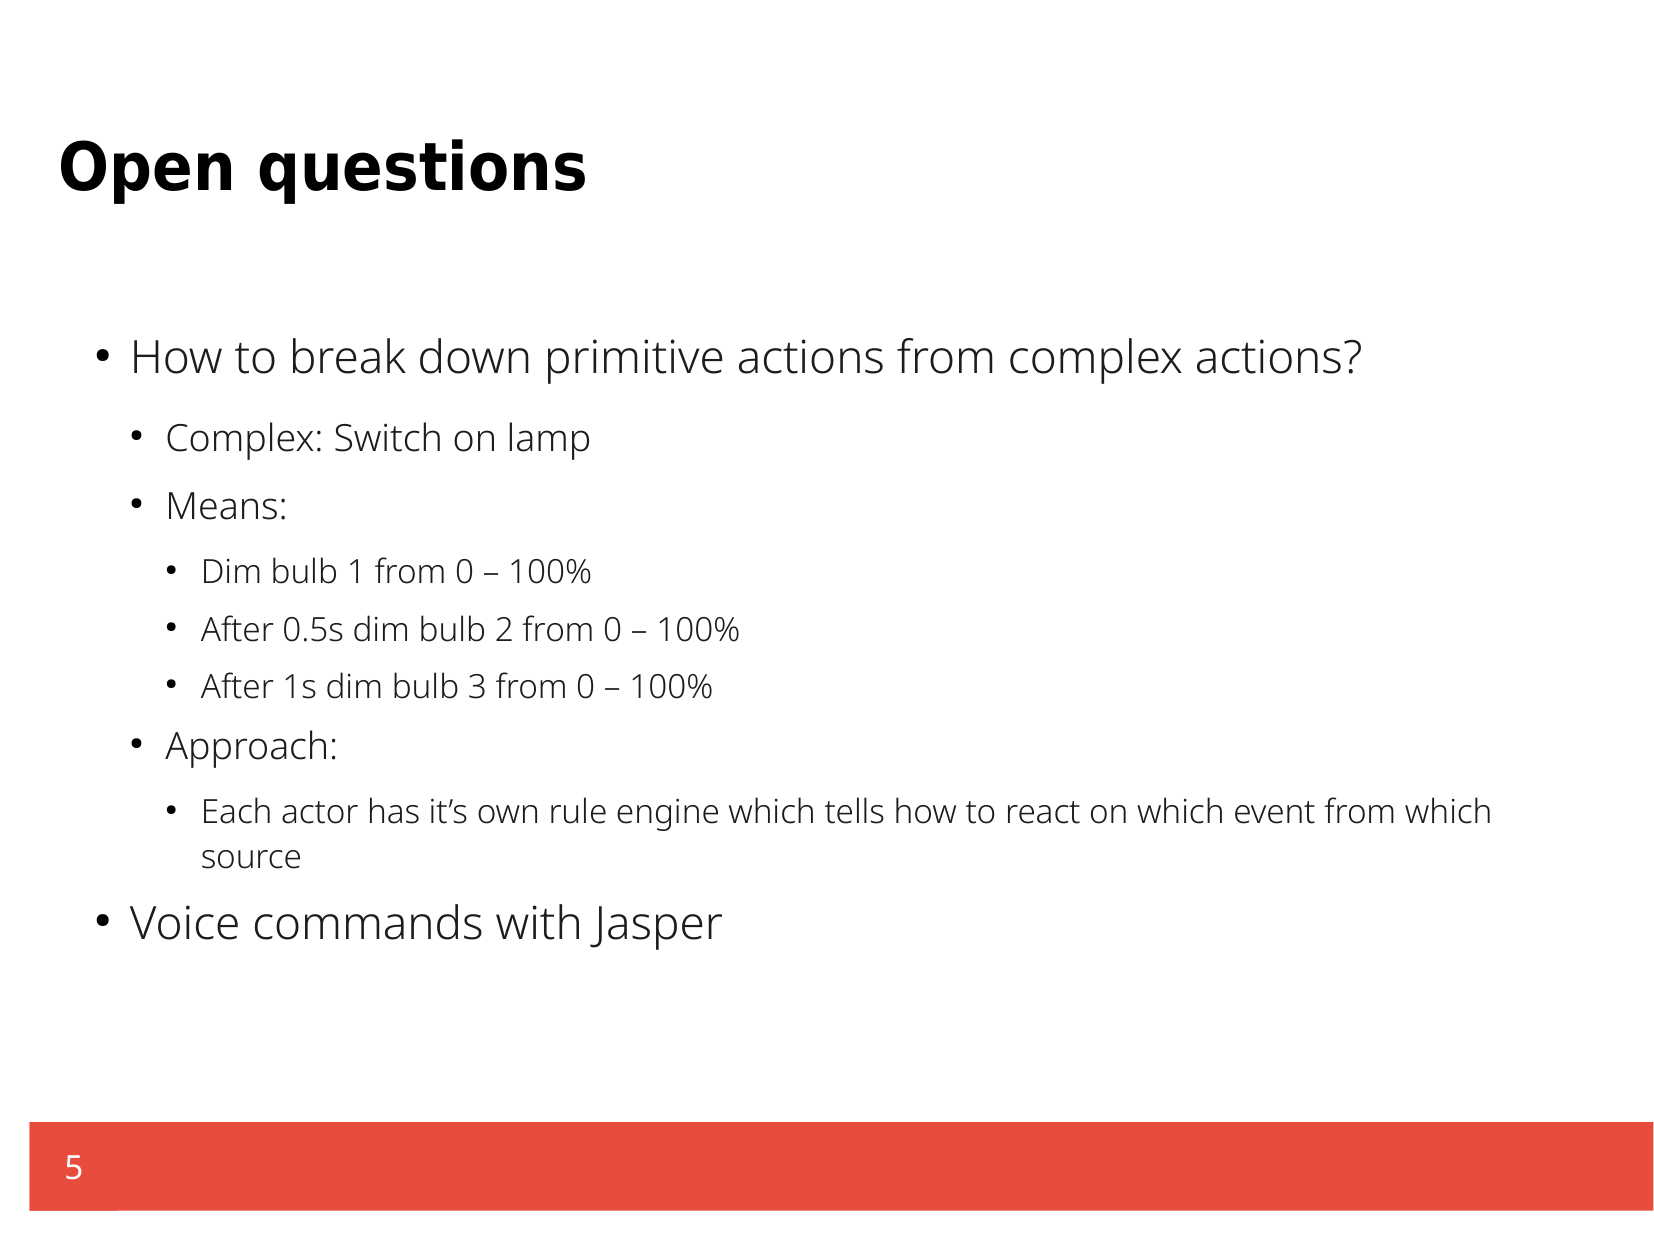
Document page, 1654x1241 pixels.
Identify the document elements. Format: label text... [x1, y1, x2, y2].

title Open questions [59, 59, 1595, 207]
list How to break down primitive actions from complex actions? Complex: Switch on lamp Means: Dim bulb 1 from 0 – 100% After 0.5s dim bulb 2 from 0 – 100% After 1s dim bulb 3 from 0 – 100% Approach: Each actor has it’s own rule engine which tells how to react on which event from which source Voice commands with Jasper [59, 324, 1565, 1093]
